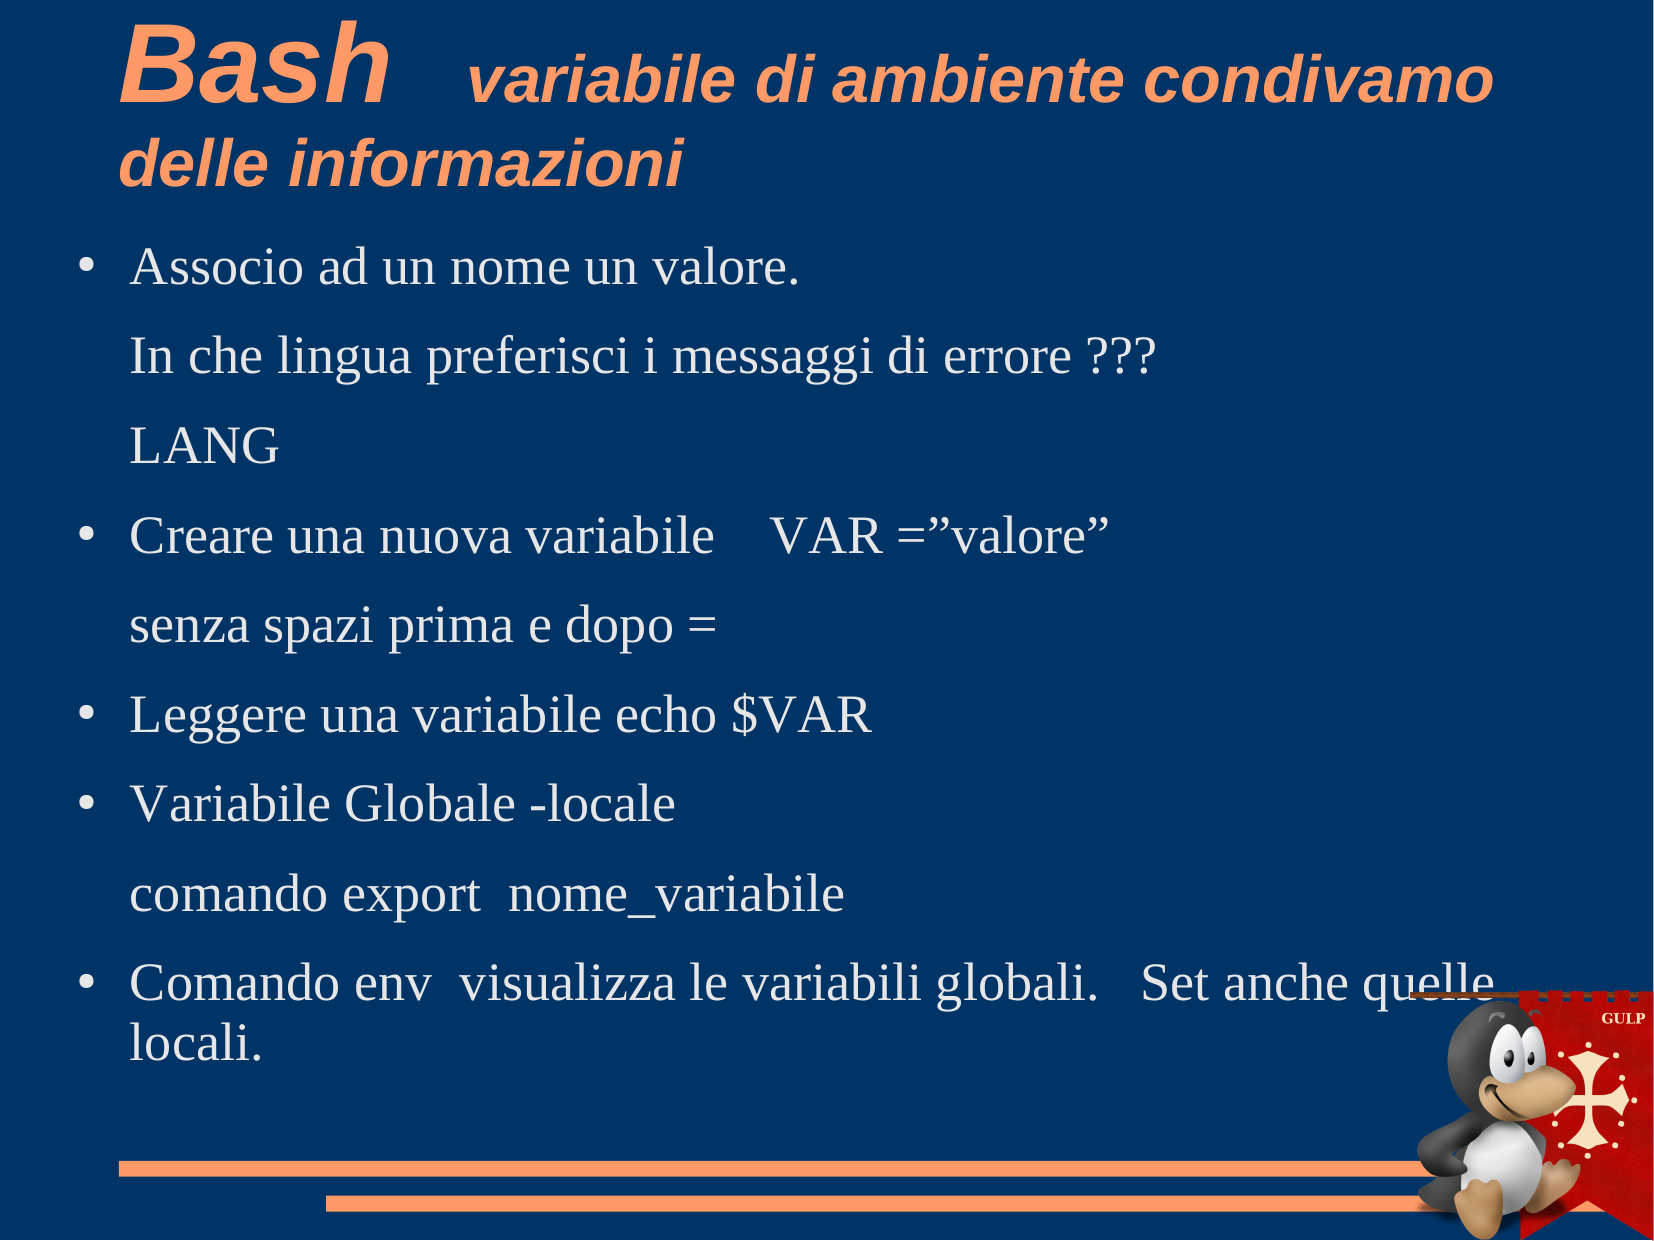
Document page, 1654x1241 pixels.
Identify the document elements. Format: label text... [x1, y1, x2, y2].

title Bash variabile di ambiente condivamo delle informazioni [118, 0, 1531, 452]
picture [1410, 990, 1654, 1241]
title [182, 826, 1152, 1160]
list Associo ad un nome un valore. In che lingua preferisci i messaggi di errore ??? LANG Creare una nuova variabile VAR =”valore” senza spazi prima e dopo = Leggere una variabile echo $VAR Variabile Globale -locale comando export nome_variabile Comando env visualizza le variabili globali. Set anche quelle locali. [59, 236, 1499, 1241]
